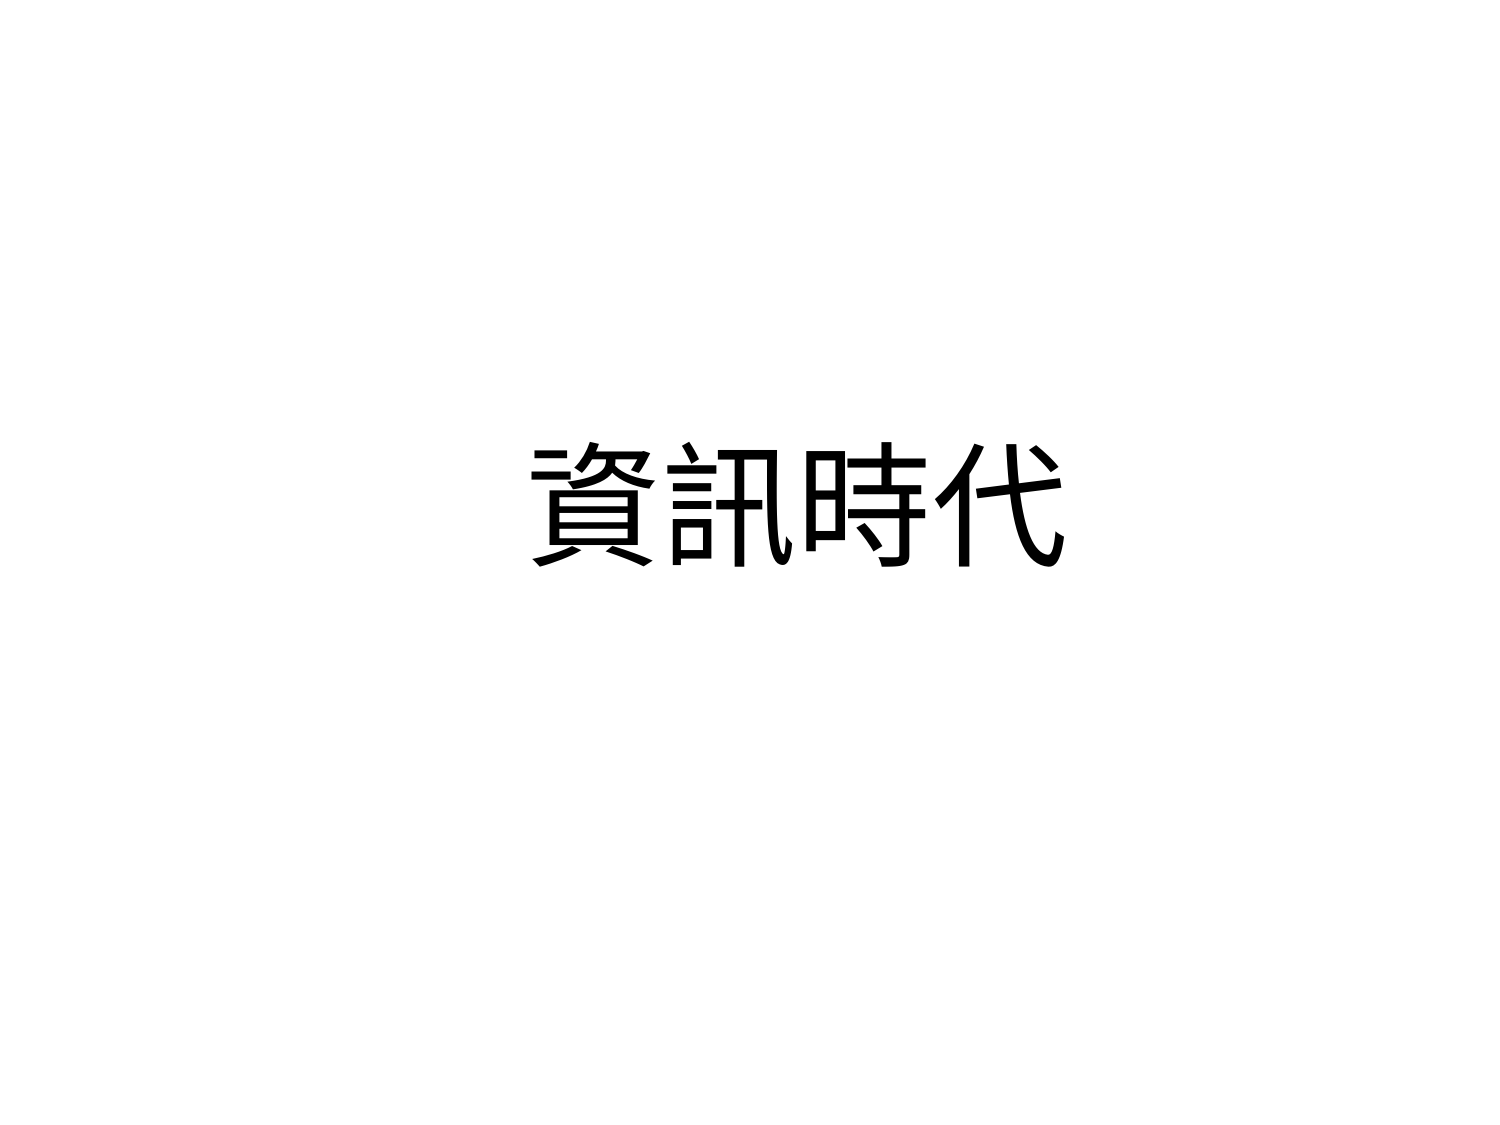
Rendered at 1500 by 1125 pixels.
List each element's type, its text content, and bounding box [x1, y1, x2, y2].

title 資訊時代 [159, 408, 1435, 597]
